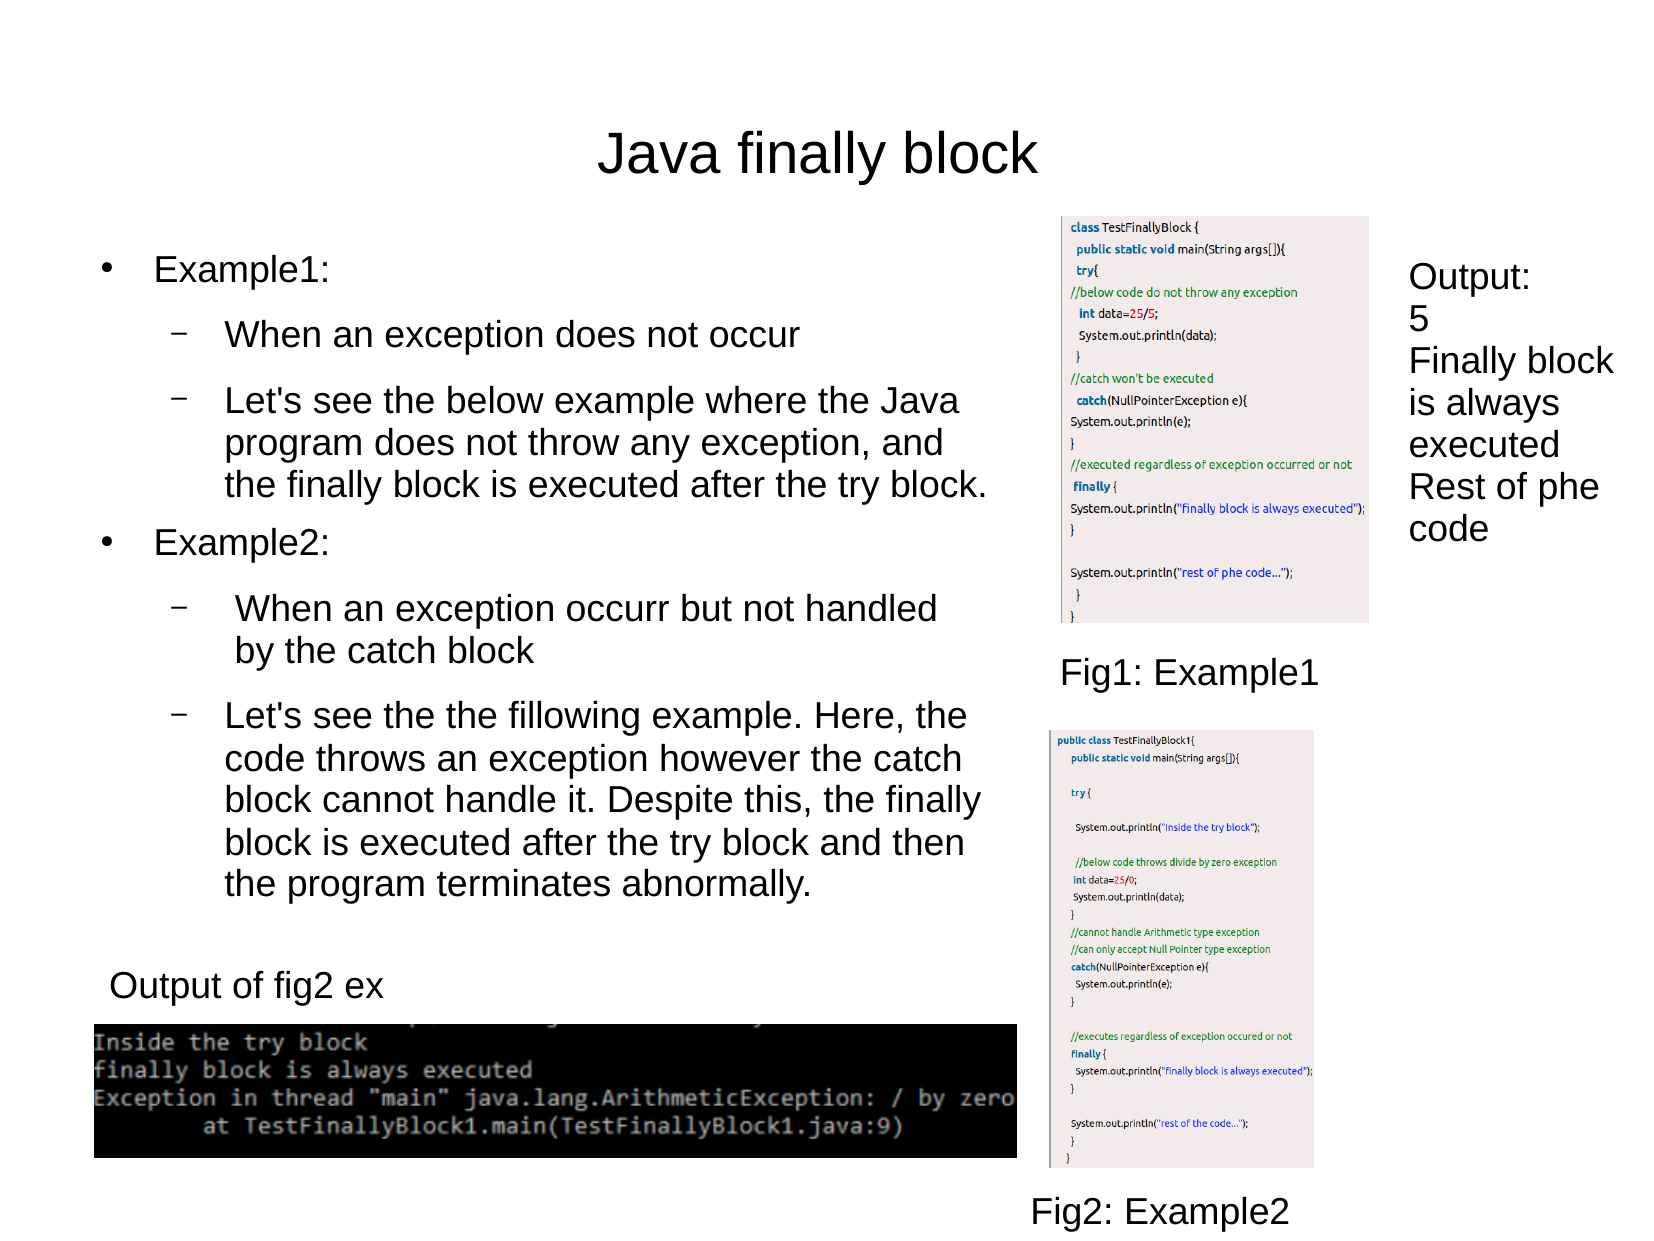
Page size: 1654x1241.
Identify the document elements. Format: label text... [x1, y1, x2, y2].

text_box Output: 5 Finally block is always executed Rest of phe code [1393, 248, 1642, 579]
text_box Fig1: Example1 [1044, 644, 1463, 702]
title Java finally block [82, 49, 1571, 248]
picture [1049, 730, 1314, 1168]
text_box Fig2: Example2 [1015, 1183, 1433, 1241]
list Example1: When an exception does not occur Let's see the below example where the Java program does not throw any exception, and the finally block is executed after the try block. Example2: When an exception occurr but not handled by the catch block Let's see the the fillowing example. Here, the code throws an exception however the catch block cannot handle it. Despite this, the finally block is executed after the try block and then the program terminates abnormally. [82, 248, 1619, 1104]
picture [1061, 216, 1369, 623]
text_box Output of fig2 ex [94, 956, 426, 1014]
picture [94, 1024, 1017, 1158]
